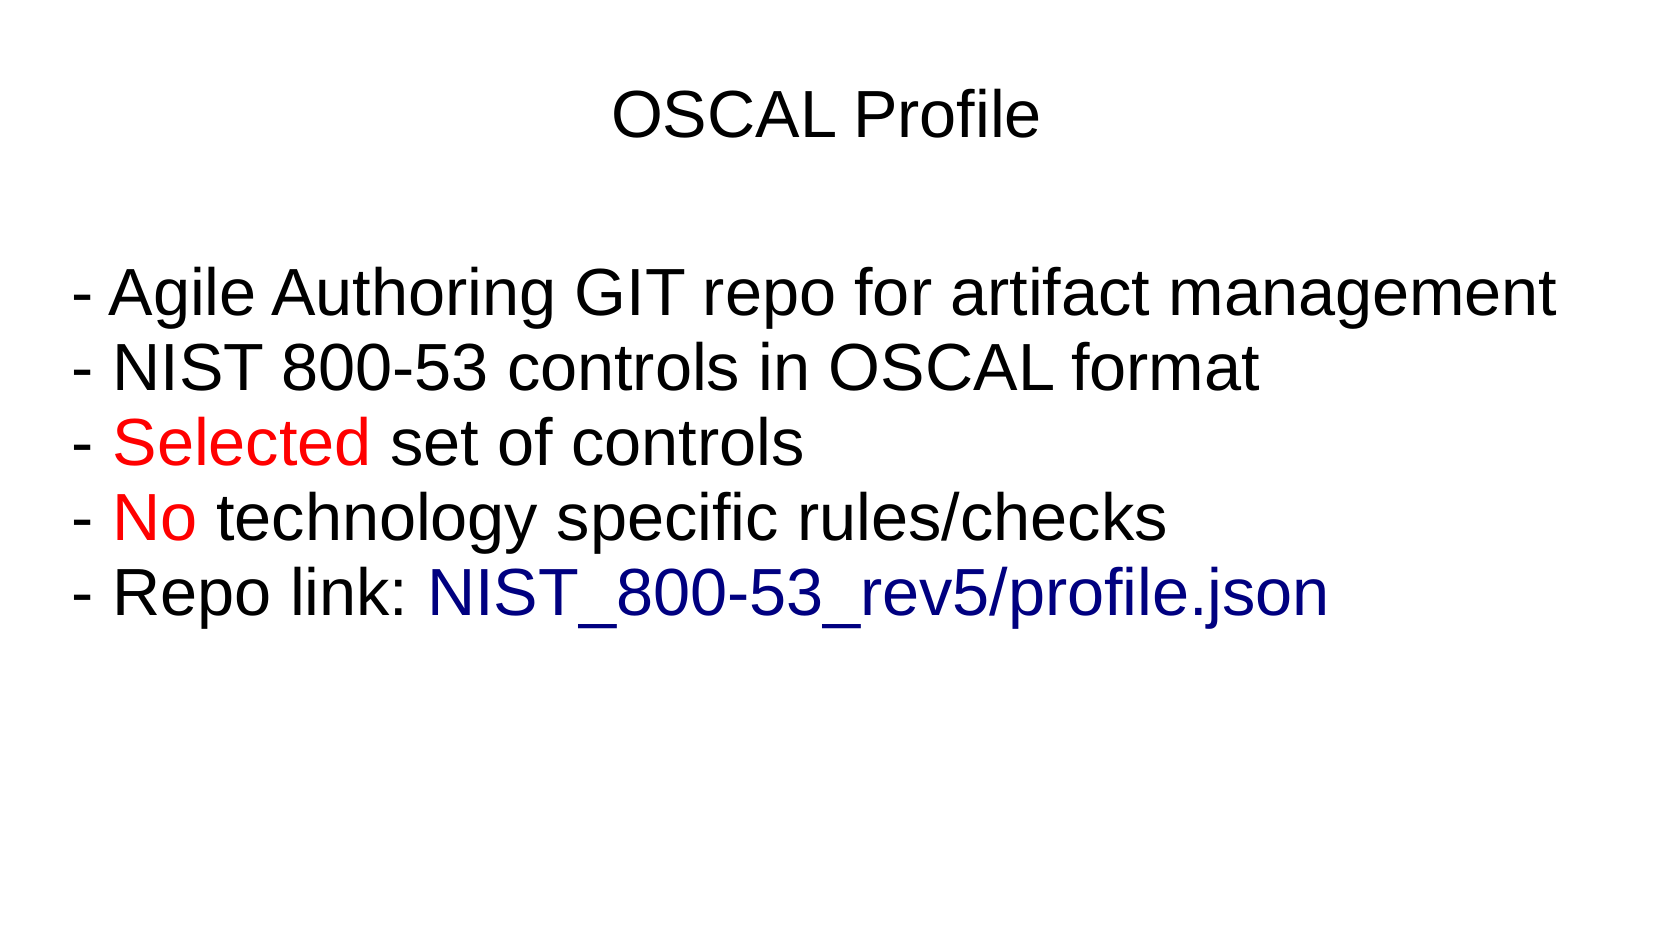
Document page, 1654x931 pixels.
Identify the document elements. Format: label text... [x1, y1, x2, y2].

title OSCAL Profile [82, 37, 1571, 193]
subtitle - Agile Authoring GIT repo for artifact management - NIST 800-53 controls in OSCAL format - Selected set of controls - No technology specific rules/checks - Repo link: NIST_800-53_rev5/profile.json [71, 210, 1561, 750]
